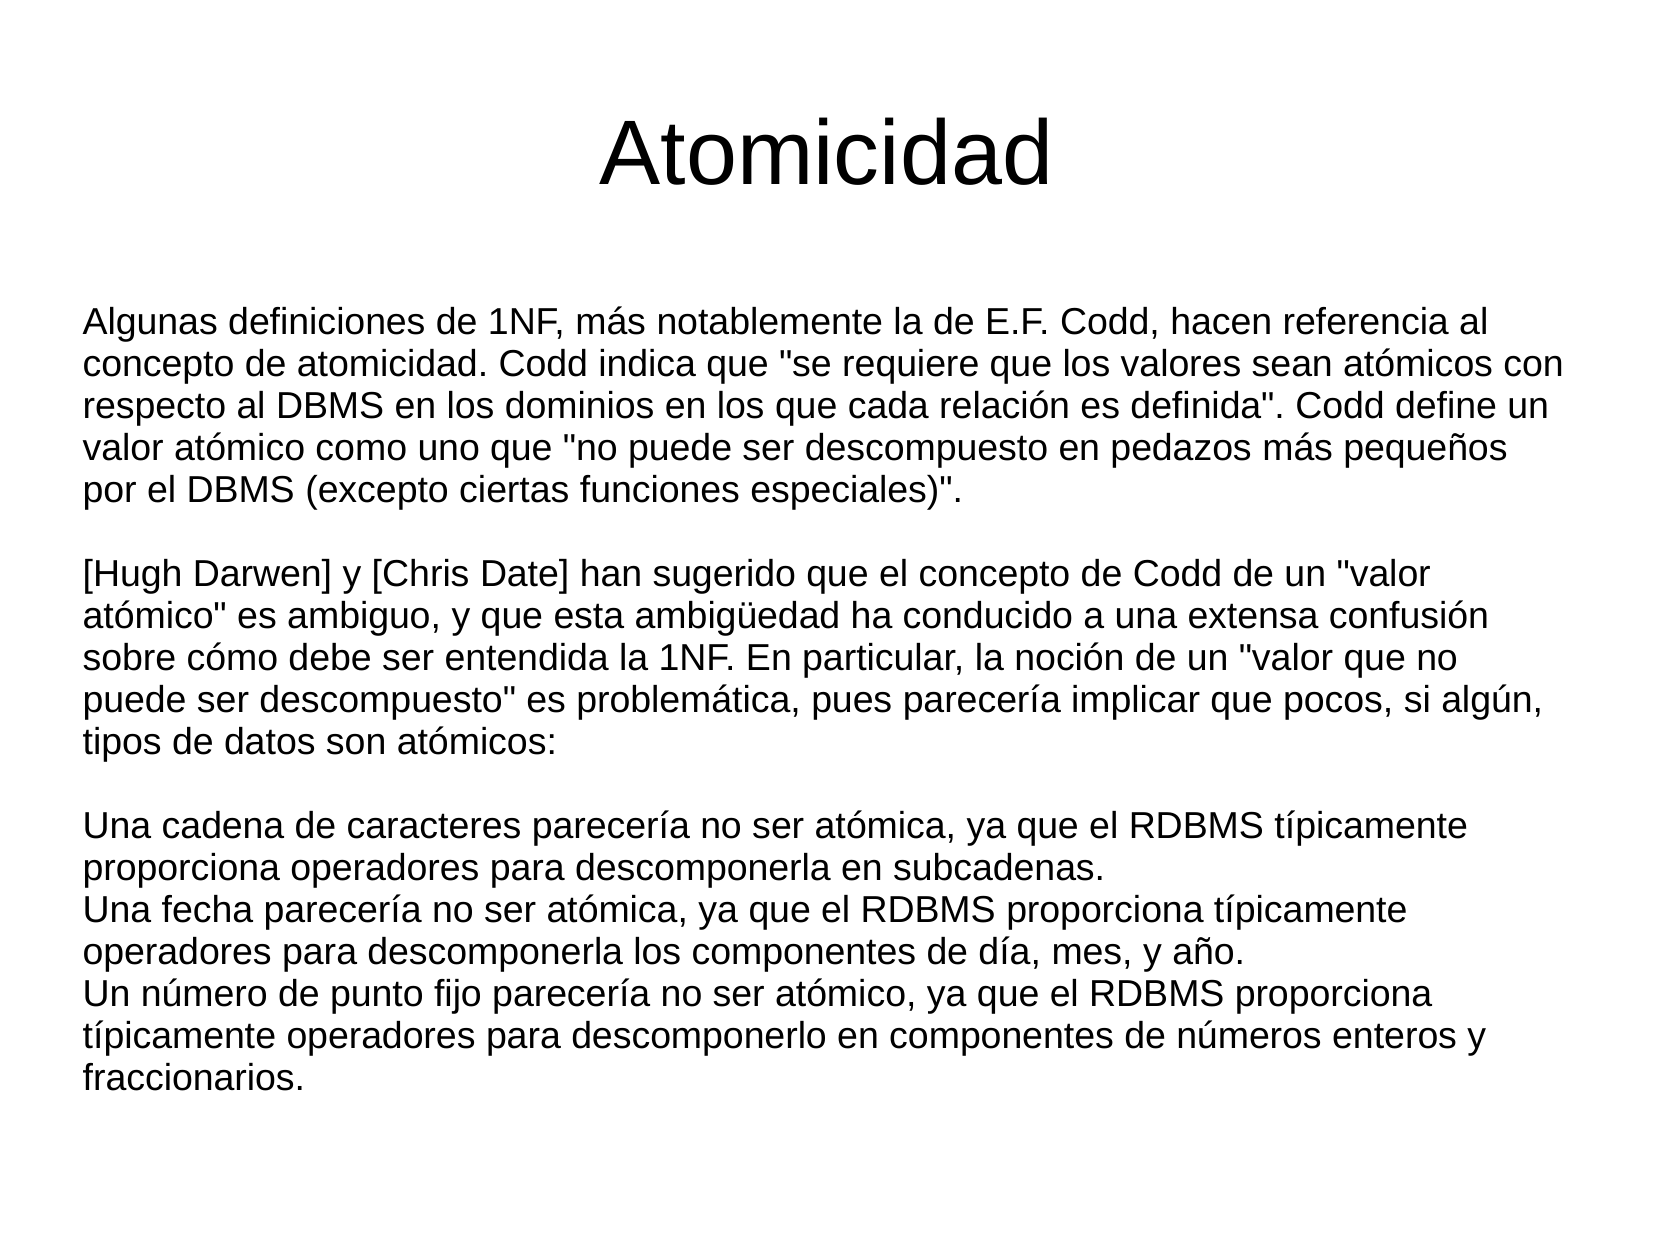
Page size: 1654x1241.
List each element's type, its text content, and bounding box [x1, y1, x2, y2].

subtitle Algunas definiciones de 1NF, más notablemente la de E.F. Codd, hacen referencia al concepto de atomicidad. Codd indica que "se requiere que los valores sean atómicos con respecto al DBMS en los dominios en los que cada relación es definida". Codd define un valor atómico como uno que "no puede ser descompuesto en pedazos más pequeños por el DBMS (excepto ciertas funciones especiales)". [Hugh Darwen] y [Chris Date] han sugerido que el concepto de Codd de un "valor atómico" es ambiguo, y que esta ambigüedad ha conducido a una extensa confusión sobre cómo debe ser entendida la 1NF. En particular, la noción de un "valor que no puede ser descompuesto" es problemática, pues parecería implicar que pocos, si algún, tipos de datos son atómicos: Una cadena de caracteres parecería no ser atómica, ya que el RDBMS típicamente proporciona operadores para descomponerla en subcadenas. Una fecha parecería no ser atómica, ya que el RDBMS proporciona típicamente operadores para descomponerla los componentes de día, mes, y año. Un número de punto fijo parecería no ser atómico, ya que el RDBMS proporciona típicamente operadores para descomponerlo en componentes de números enteros y fraccionarios. [82, 290, 1571, 1109]
title Atomicidad [82, 49, 1571, 257]
